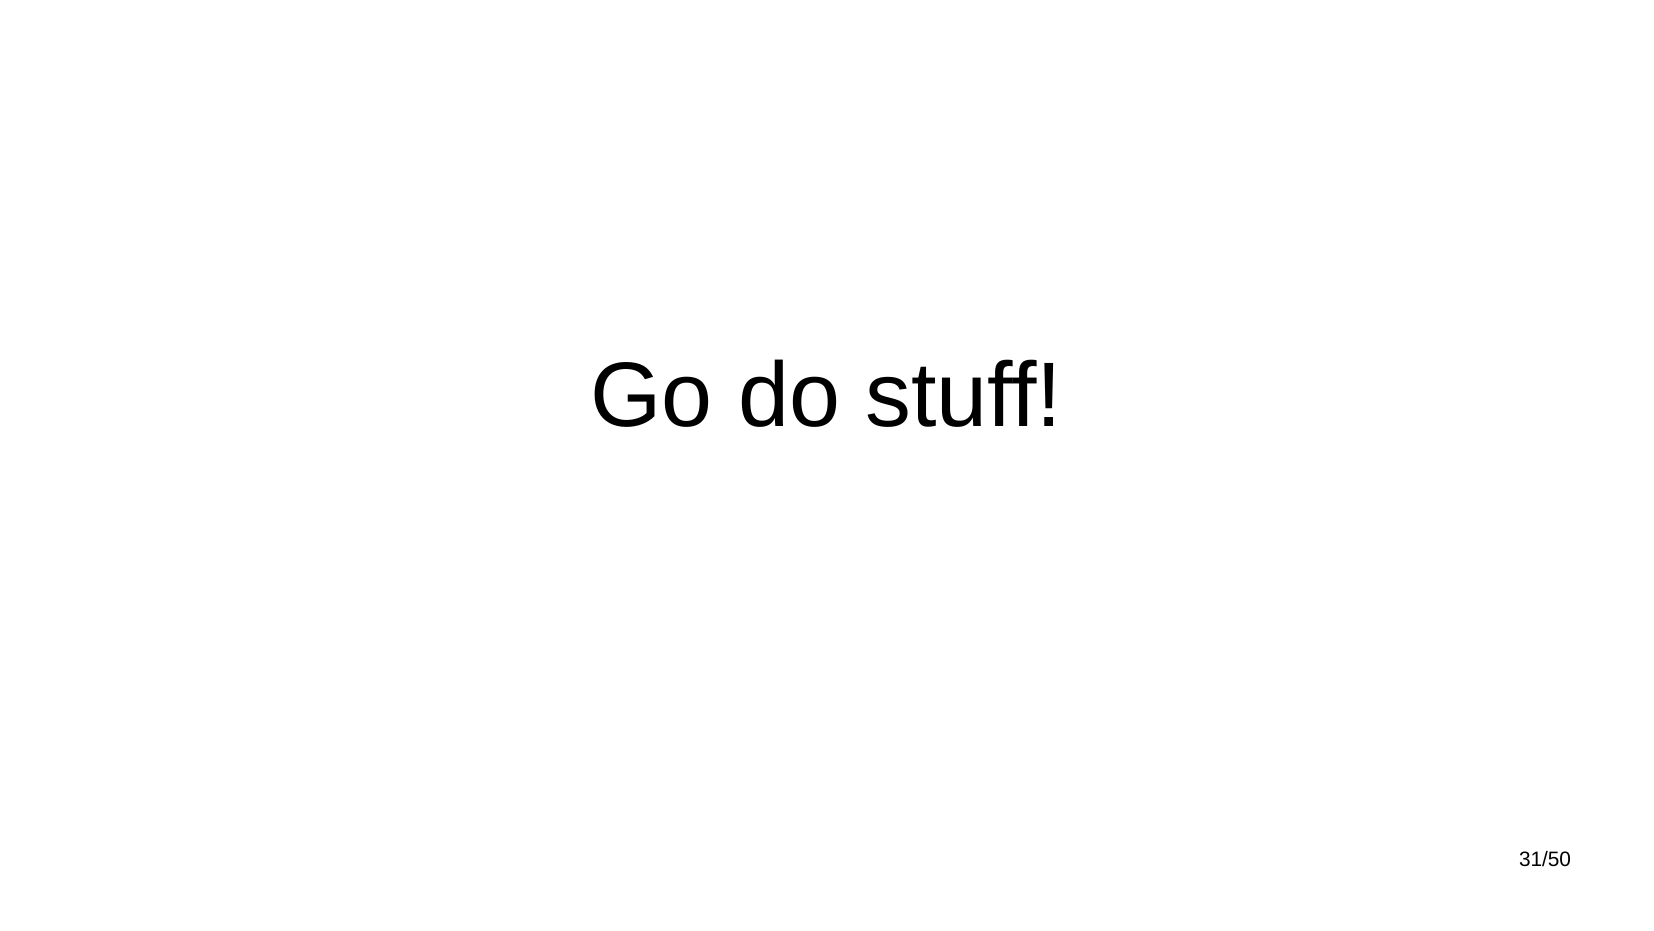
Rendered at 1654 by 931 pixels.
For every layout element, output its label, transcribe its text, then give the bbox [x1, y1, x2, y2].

title Go do stuff! [82, 317, 1571, 473]
